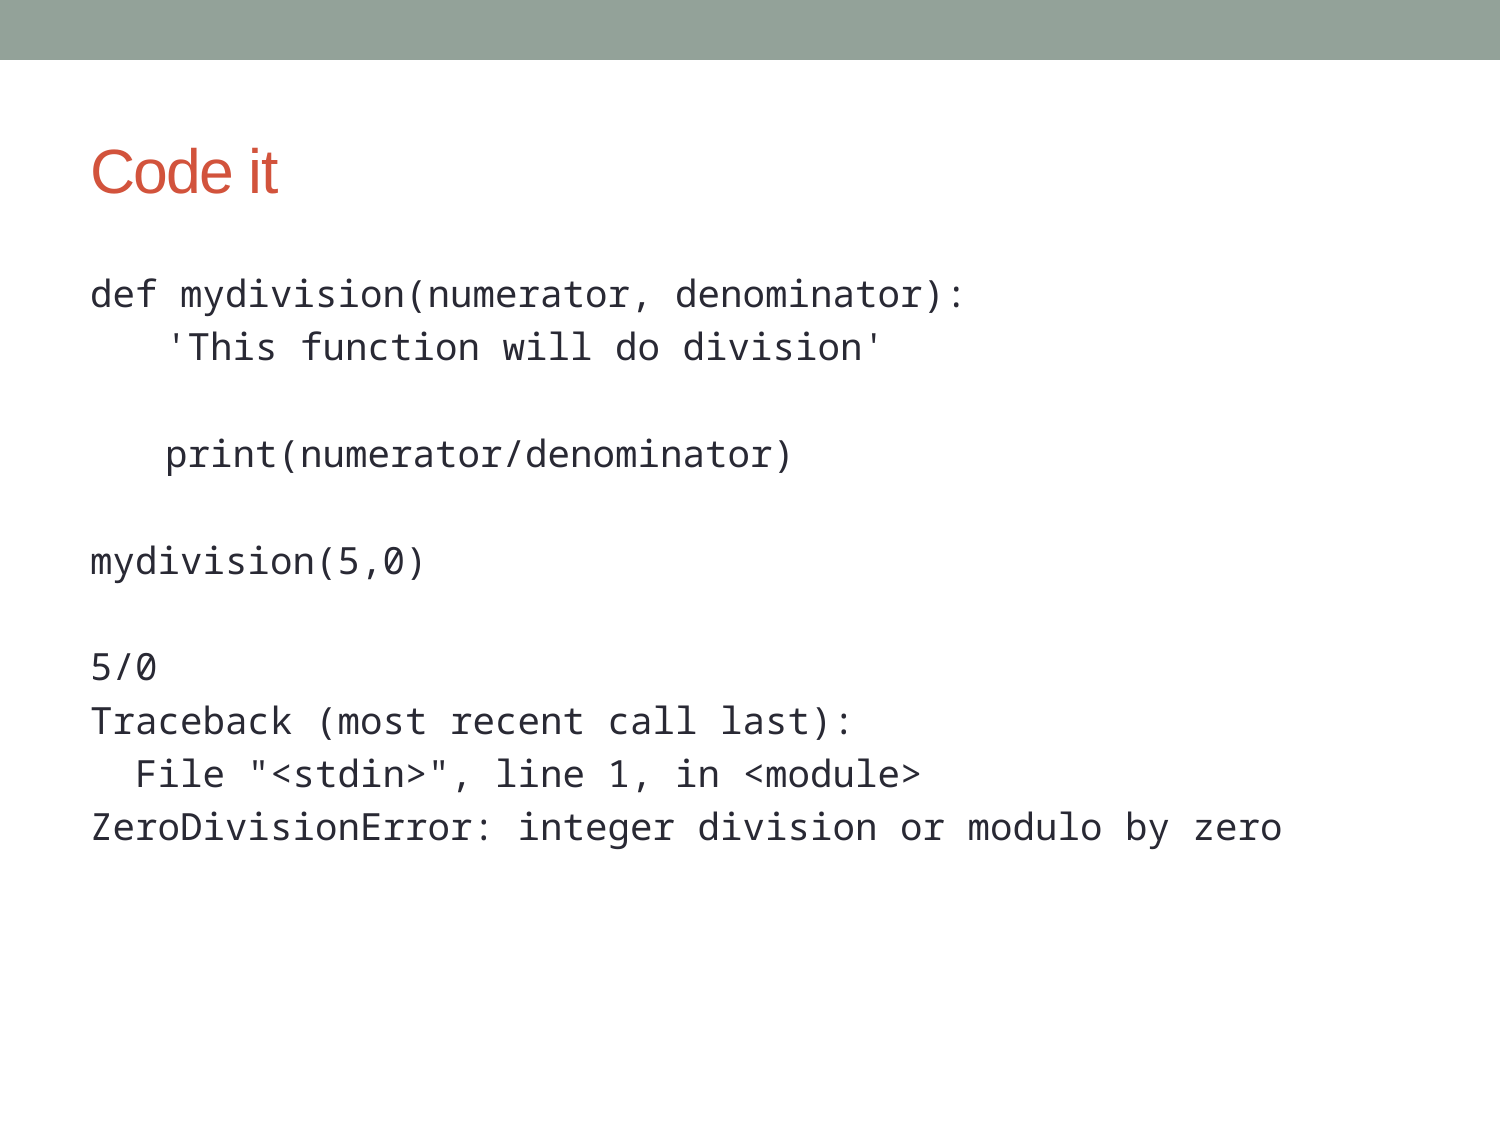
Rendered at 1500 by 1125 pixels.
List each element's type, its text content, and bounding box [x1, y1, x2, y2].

list def mydivision(numerator, denominator): 'This function will do division' print(numerator/denominator) mydivision(5,0) 5/0 Traceback (most recent call last): File "<stdin>", line 1, in <module> ZeroDivisionError: integer division or modulo by zero [75, 262, 1426, 1063]
title Code it [75, 87, 1426, 251]
